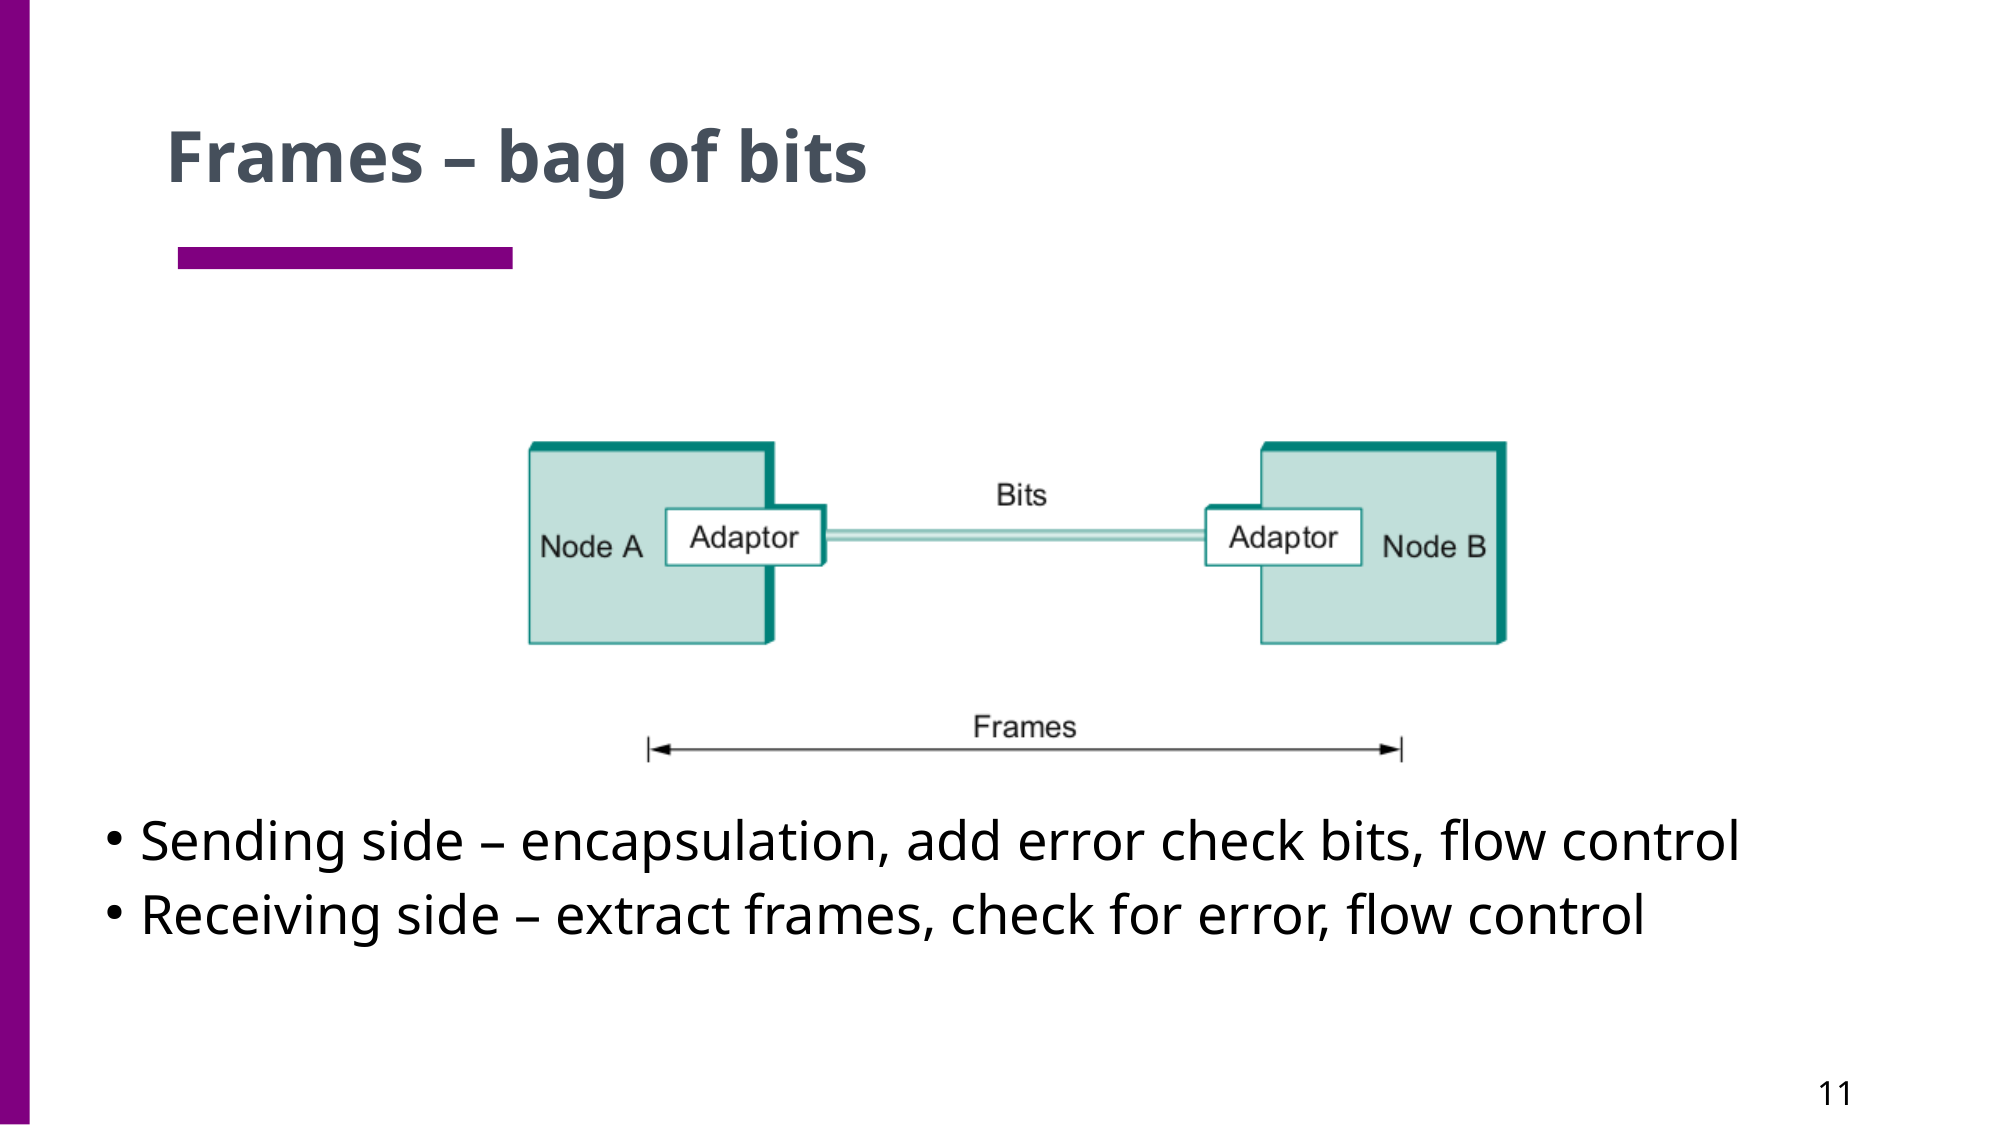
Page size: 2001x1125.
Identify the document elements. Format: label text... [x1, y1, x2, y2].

text_box Frames – bag of bits [151, 0, 1849, 212]
text_box Sending side – encapsulation, add error check bits, flow control Receiving side – extract frames, check for error, flow control [90, 795, 1990, 1008]
picture [440, 357, 1570, 772]
